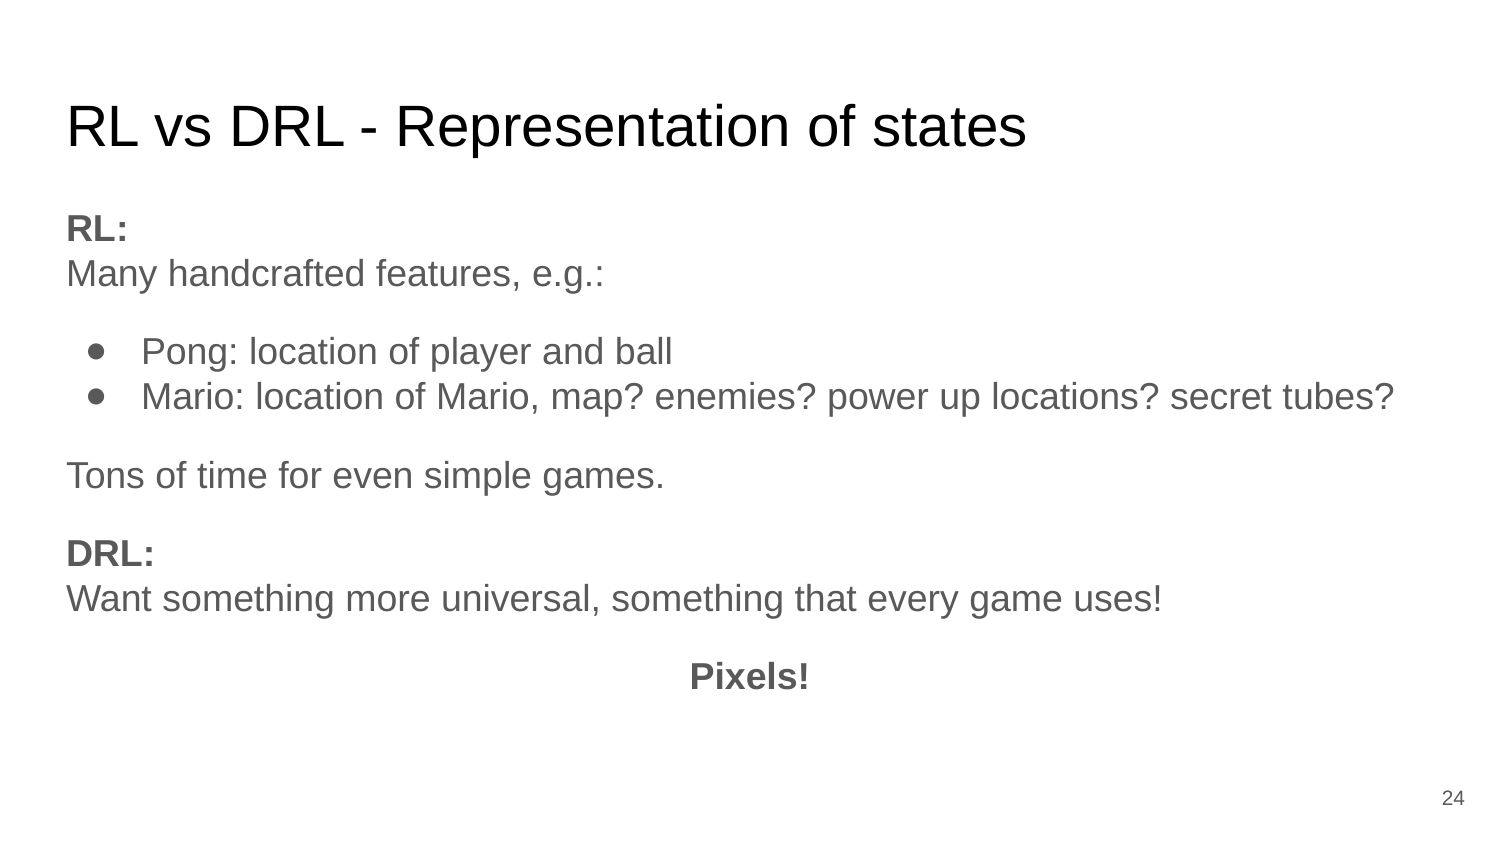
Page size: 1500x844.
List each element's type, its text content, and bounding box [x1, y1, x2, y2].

title RL vs DRL - Representation of states [51, 72, 1449, 167]
list RL: Many handcrafted features, e.g.: Pong: location of player and ball Mario: location of Mario, map? enemies? power up locations? secret tubes? Tons of time for even simple games. DRL: Want something more universal, something that every game uses! Pixels! [51, 189, 1449, 750]
slide_number <number> [1389, 764, 1480, 830]
